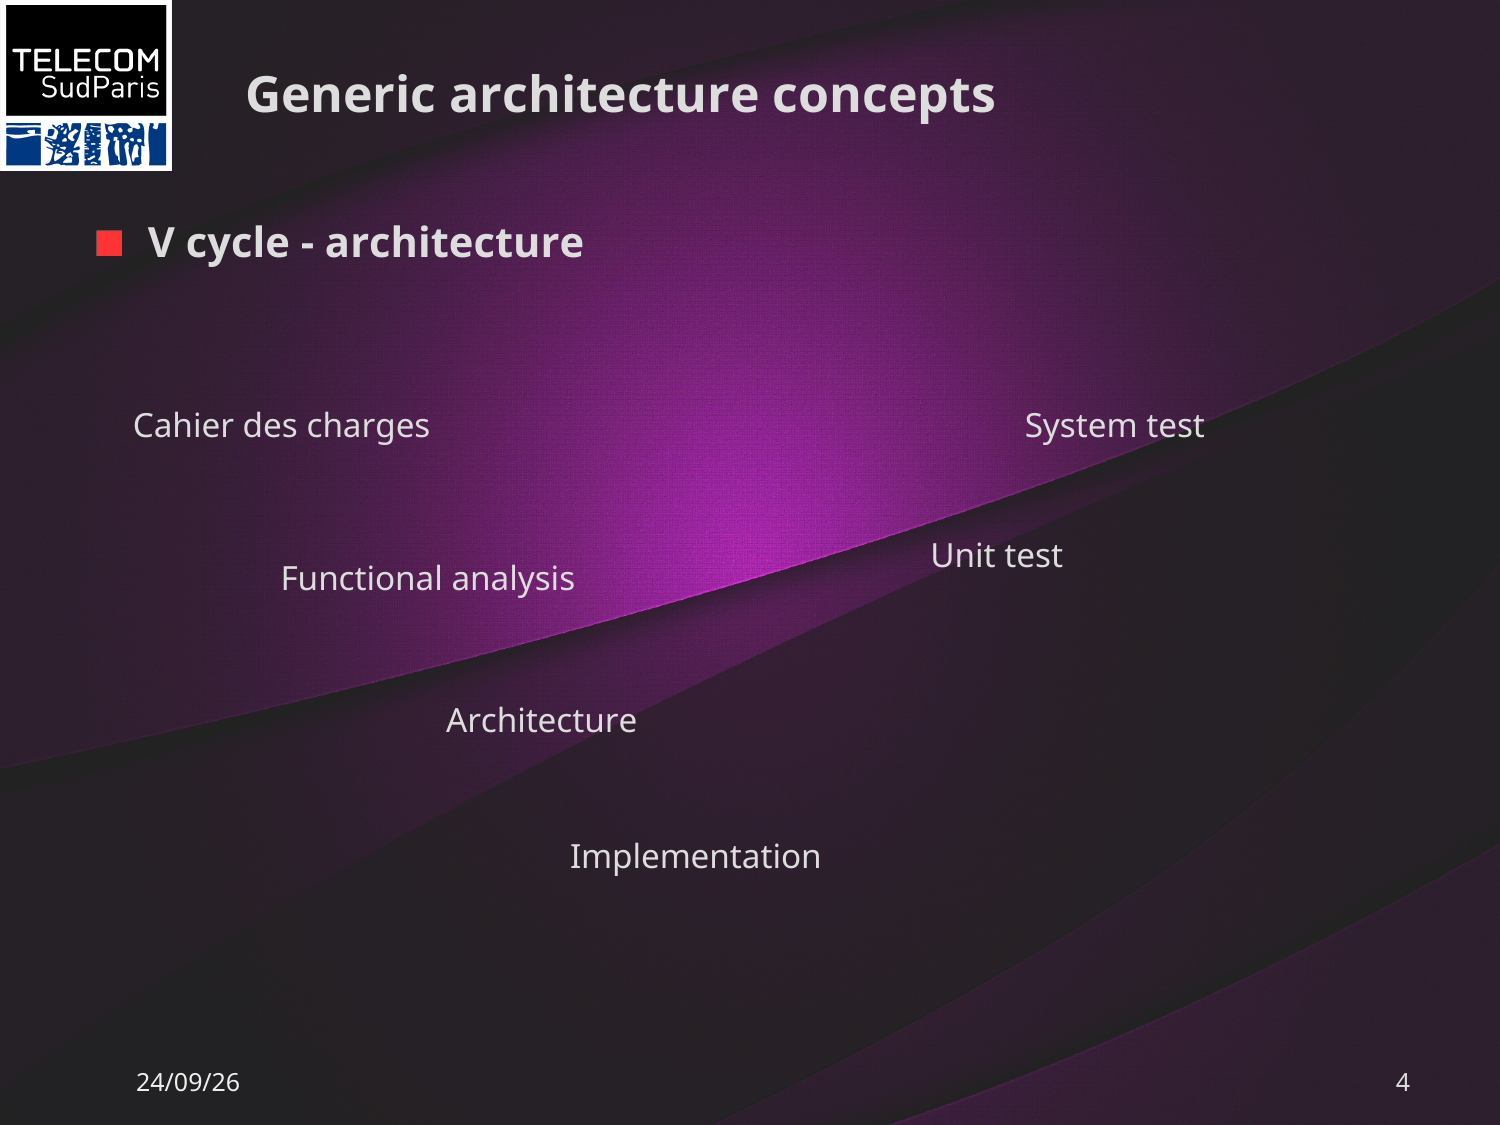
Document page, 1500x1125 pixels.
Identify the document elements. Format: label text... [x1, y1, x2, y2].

text_box Cahier des charges [118, 396, 430, 452]
text_box Functional analysis [265, 549, 568, 605]
text_box System test [1010, 396, 1196, 452]
picture [0, 0, 1500, 1125]
text_box Unit test [915, 526, 1059, 582]
text_box Implementation [555, 827, 803, 883]
list V cycle - architecture [76, 207, 1427, 977]
text_box Architecture [431, 691, 632, 747]
title Generic architecture concepts [230, 19, 1429, 165]
